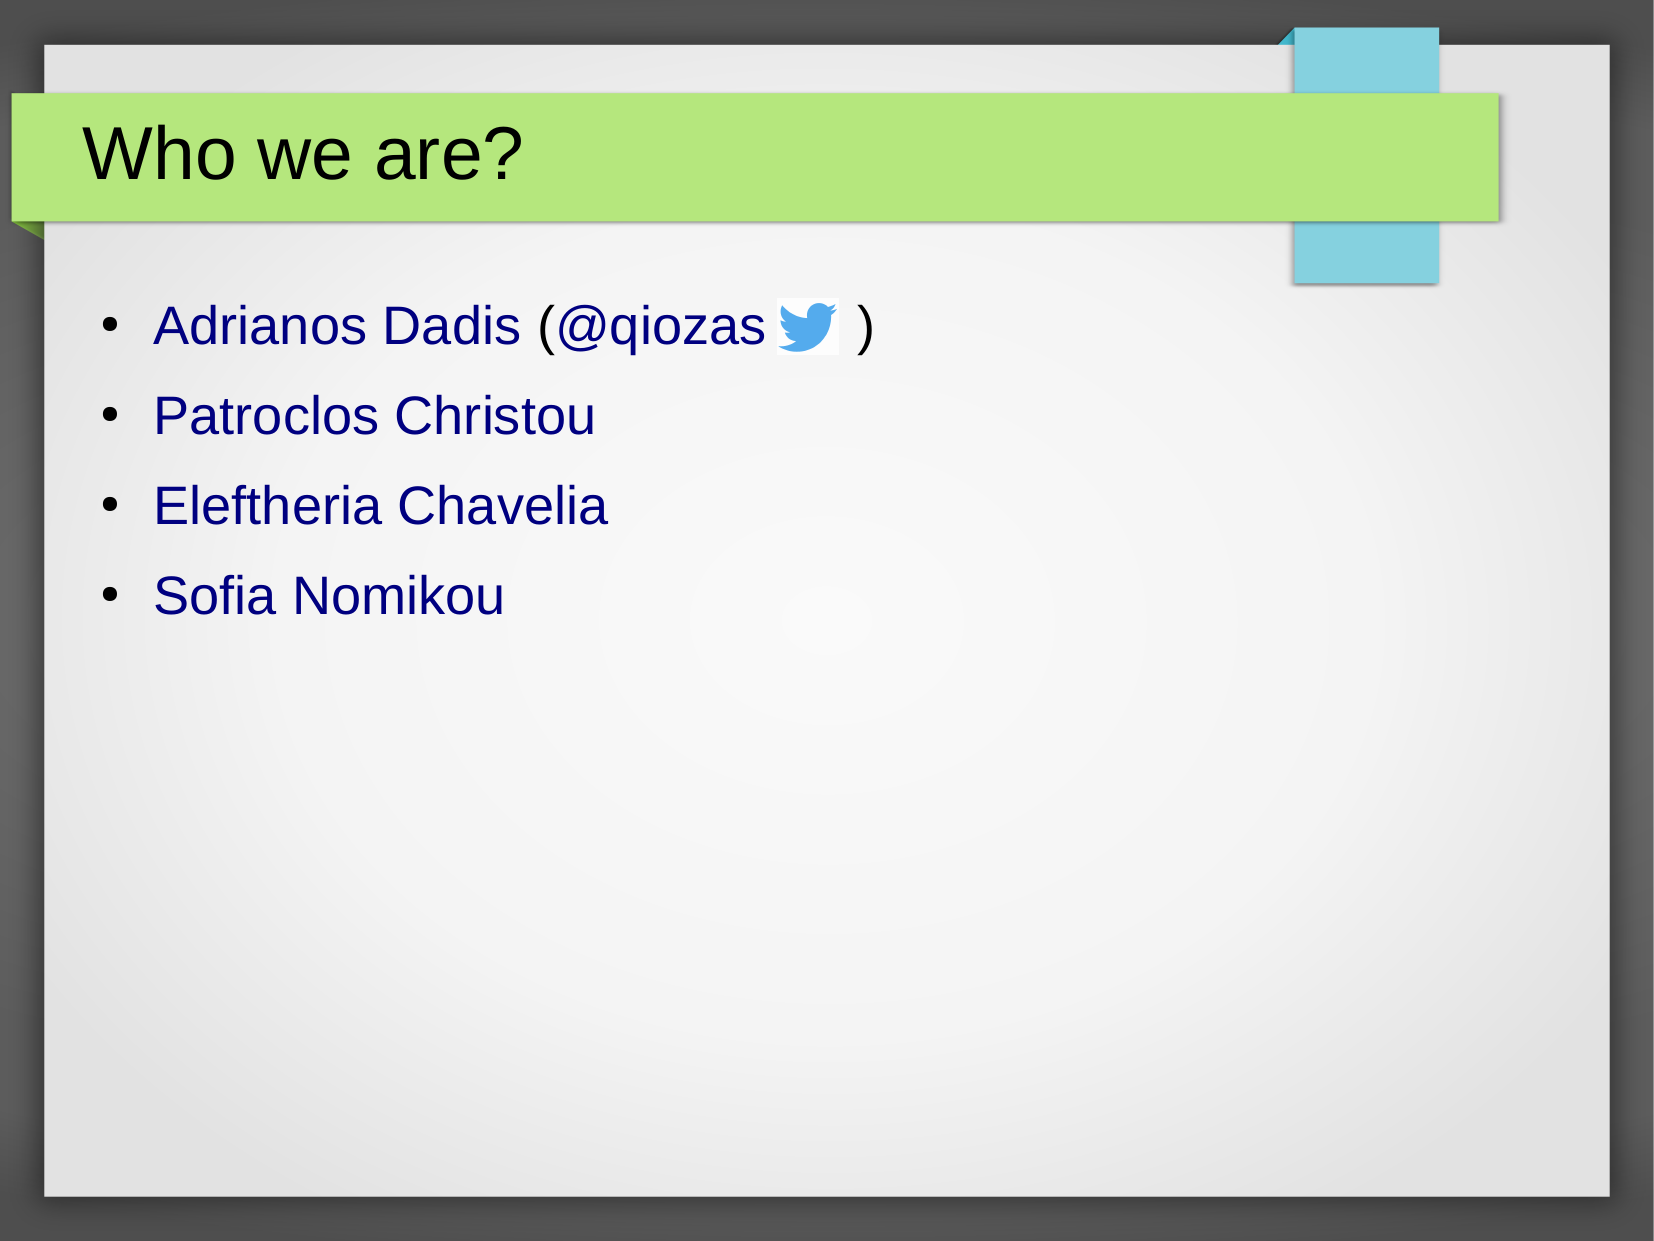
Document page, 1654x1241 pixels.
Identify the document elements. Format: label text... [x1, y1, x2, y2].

list Adrianos Dadis (@qiozas ) Patroclos Christou Eleftheria Chavelia Sofia Nomikou [82, 295, 1571, 1015]
picture [0, 0, 1654, 1241]
title Who we are? [82, 94, 1264, 213]
